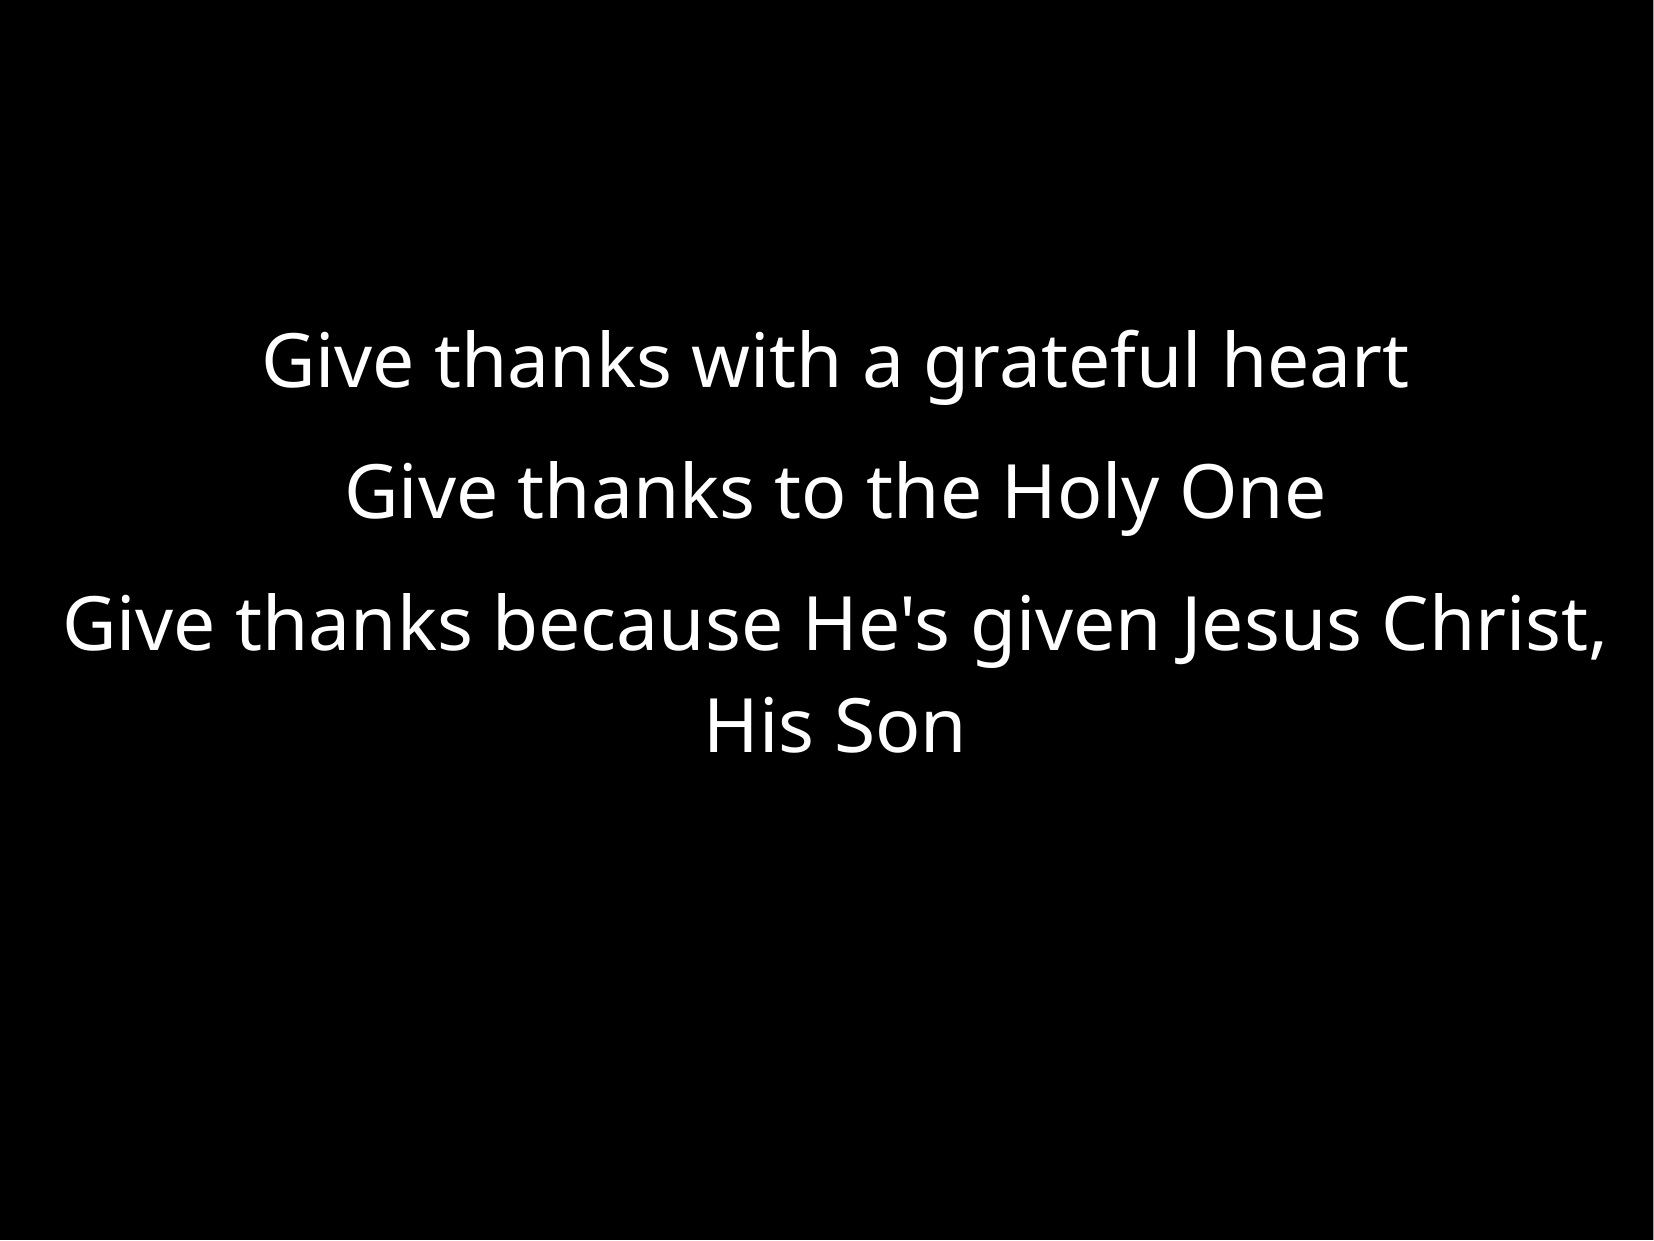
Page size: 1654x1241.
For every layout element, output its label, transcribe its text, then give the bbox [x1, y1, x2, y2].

list Give thanks with a grateful heart Give thanks to the Holy One Give thanks because He's given Jesus Christ, His Son [0, 307, 1654, 1229]
